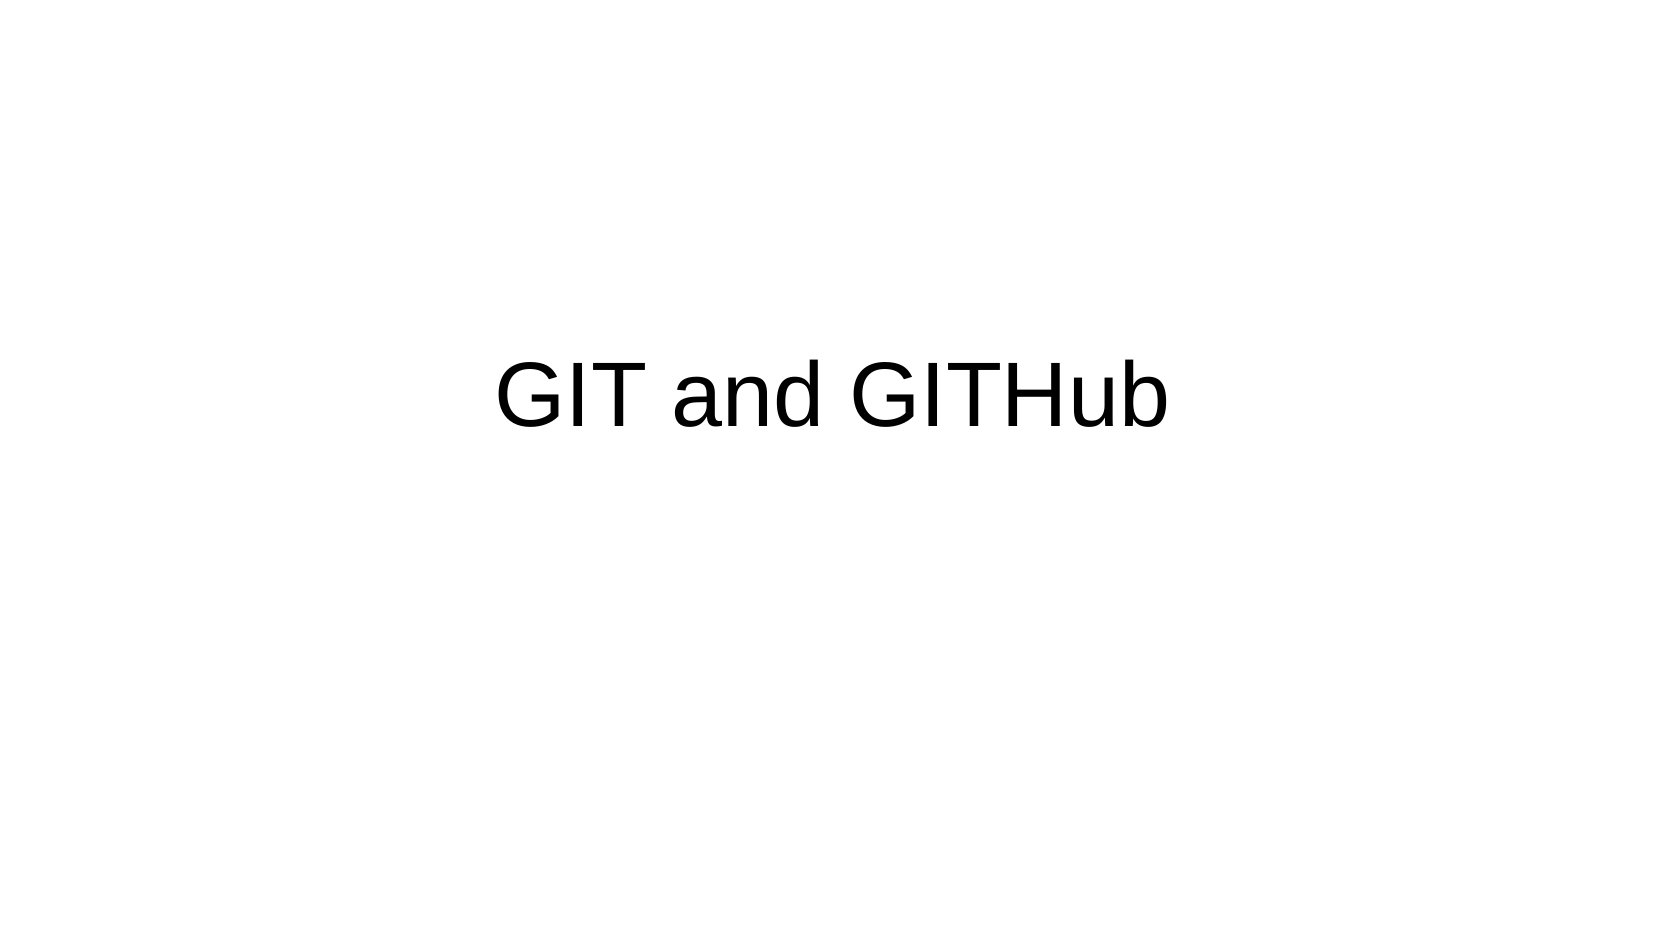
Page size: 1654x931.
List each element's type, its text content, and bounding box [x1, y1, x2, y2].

title GIT and GITHub [88, 317, 1577, 473]
